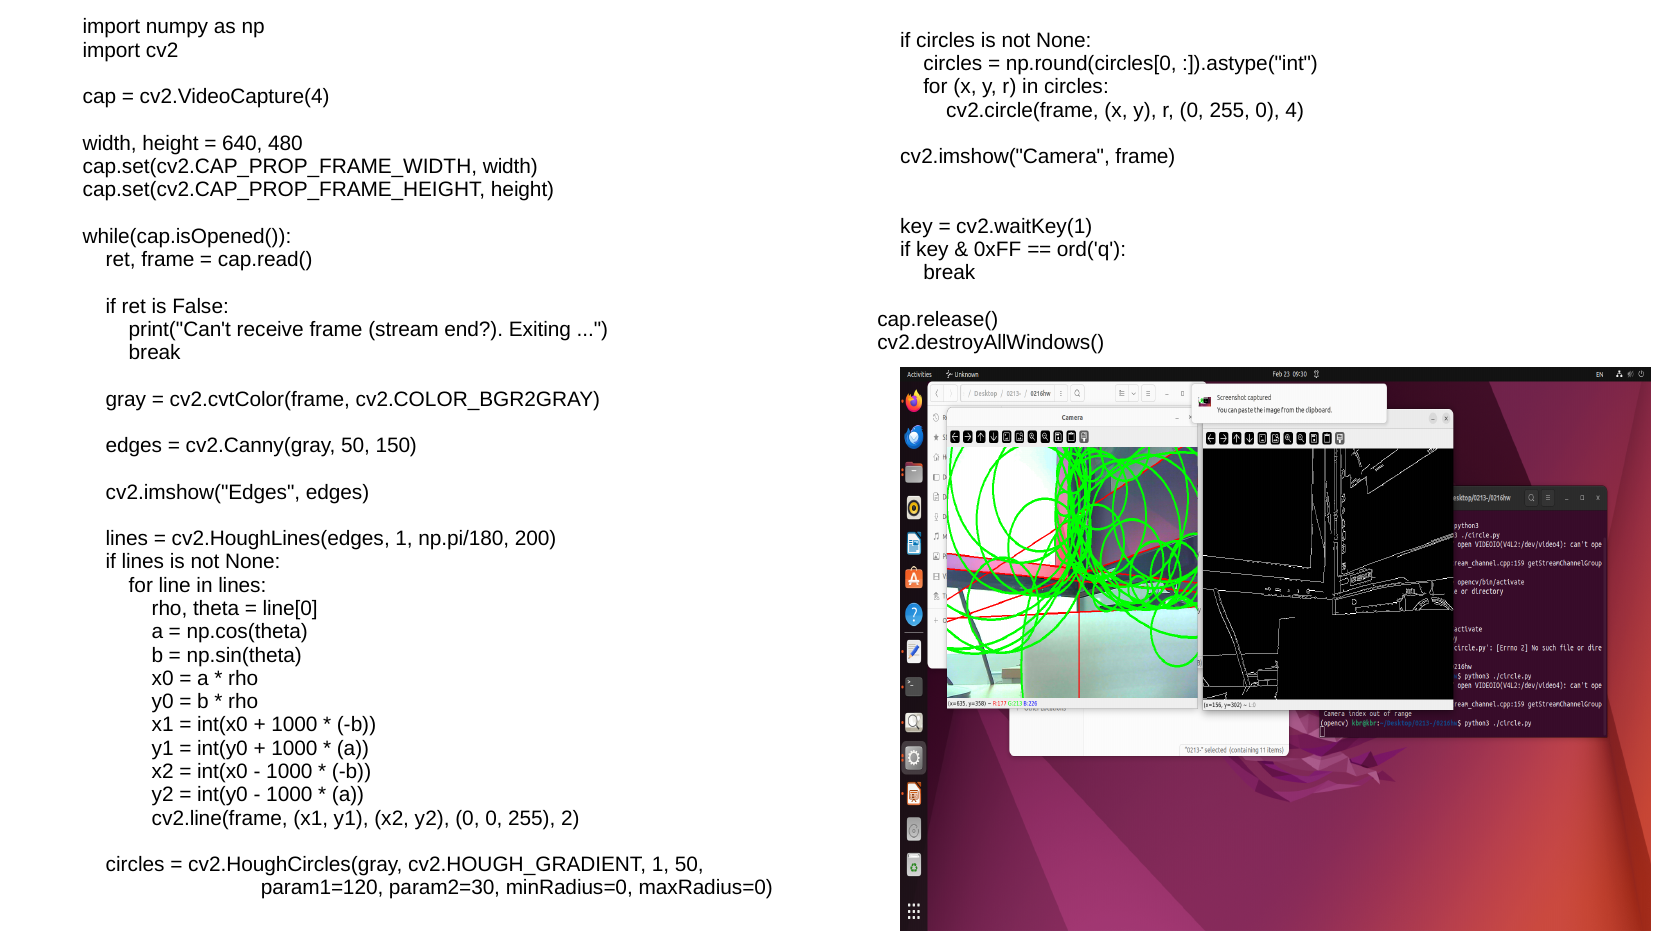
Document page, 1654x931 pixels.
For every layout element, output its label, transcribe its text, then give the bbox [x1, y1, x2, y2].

text_box if circles is not None: circles = np.round(circles[0, :]).astype("int") for (x, y, r) in circles: cv2.circle(frame, (x, y), r, (0, 255, 0), 4) cv2.imshow("Camera", frame) key = cv2.waitKey(1) if key & 0xFF == ord('q'): break cap.release() cv2.destroyAllWindows() [862, 21, 1501, 624]
picture [900, 367, 1651, 931]
subtitle import numpy as np import cv2 cap = cv2.VideoCapture(4) width, height = 640, 480 cap.set(cv2.CAP_PROP_FRAME_WIDTH, width) cap.set(cv2.CAP_PROP_FRAME_HEIGHT, height) while(cap.isOpened()): ret, frame = cap.read() if ret is False: print("Can't receive frame (stream end?). Exiting ...") break gray = cv2.cvtColor(frame, cv2.COLOR_BGR2GRAY) edges = cv2.Canny(gray, 50, 150) cv2.imshow("Edges", edges) lines = cv2.HoughLines(edges, 1, np.pi/180, 200) if lines is not None: for line in lines: rho, theta = line[0] a = np.cos(theta) b = np.sin(theta) x0 = a * rho y0 = b * rho x1 = int(x0 + 1000 * (-b)) y1 = int(y0 + 1000 * (a)) x2 = int(x0 - 1000 * (-b)) y2 = int(y0 - 1000 * (a)) cv2.line(frame, (x1, y1), (x2, y2), (0, 0, 255), 2) circles = cv2.HoughCircles(gray, cv2.HOUGH_GRADIENT, 1, 50, param1=120, param2=30, minRadius=0, maxRadius=0) [82, 15, 788, 923]
